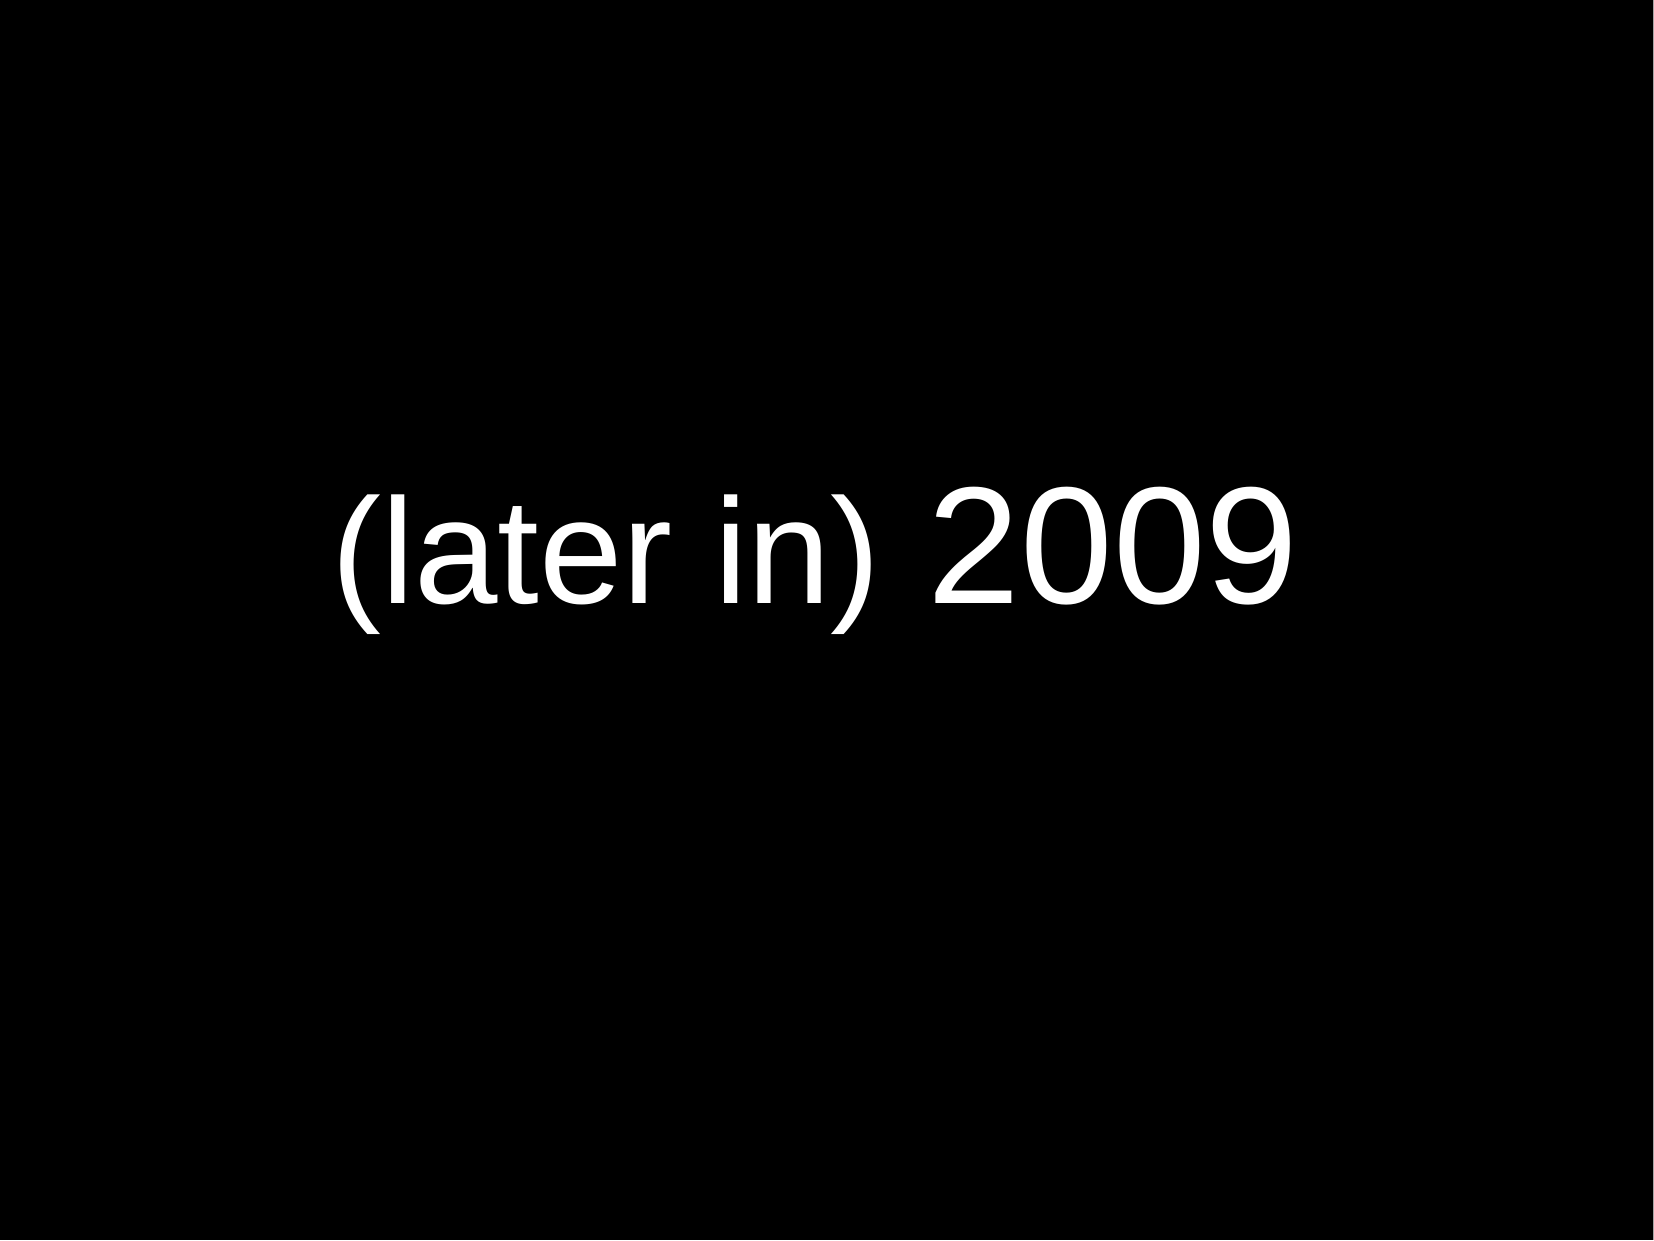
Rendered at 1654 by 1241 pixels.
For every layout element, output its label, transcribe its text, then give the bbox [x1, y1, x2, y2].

title (later in) 2009 [70, 421, 1560, 671]
